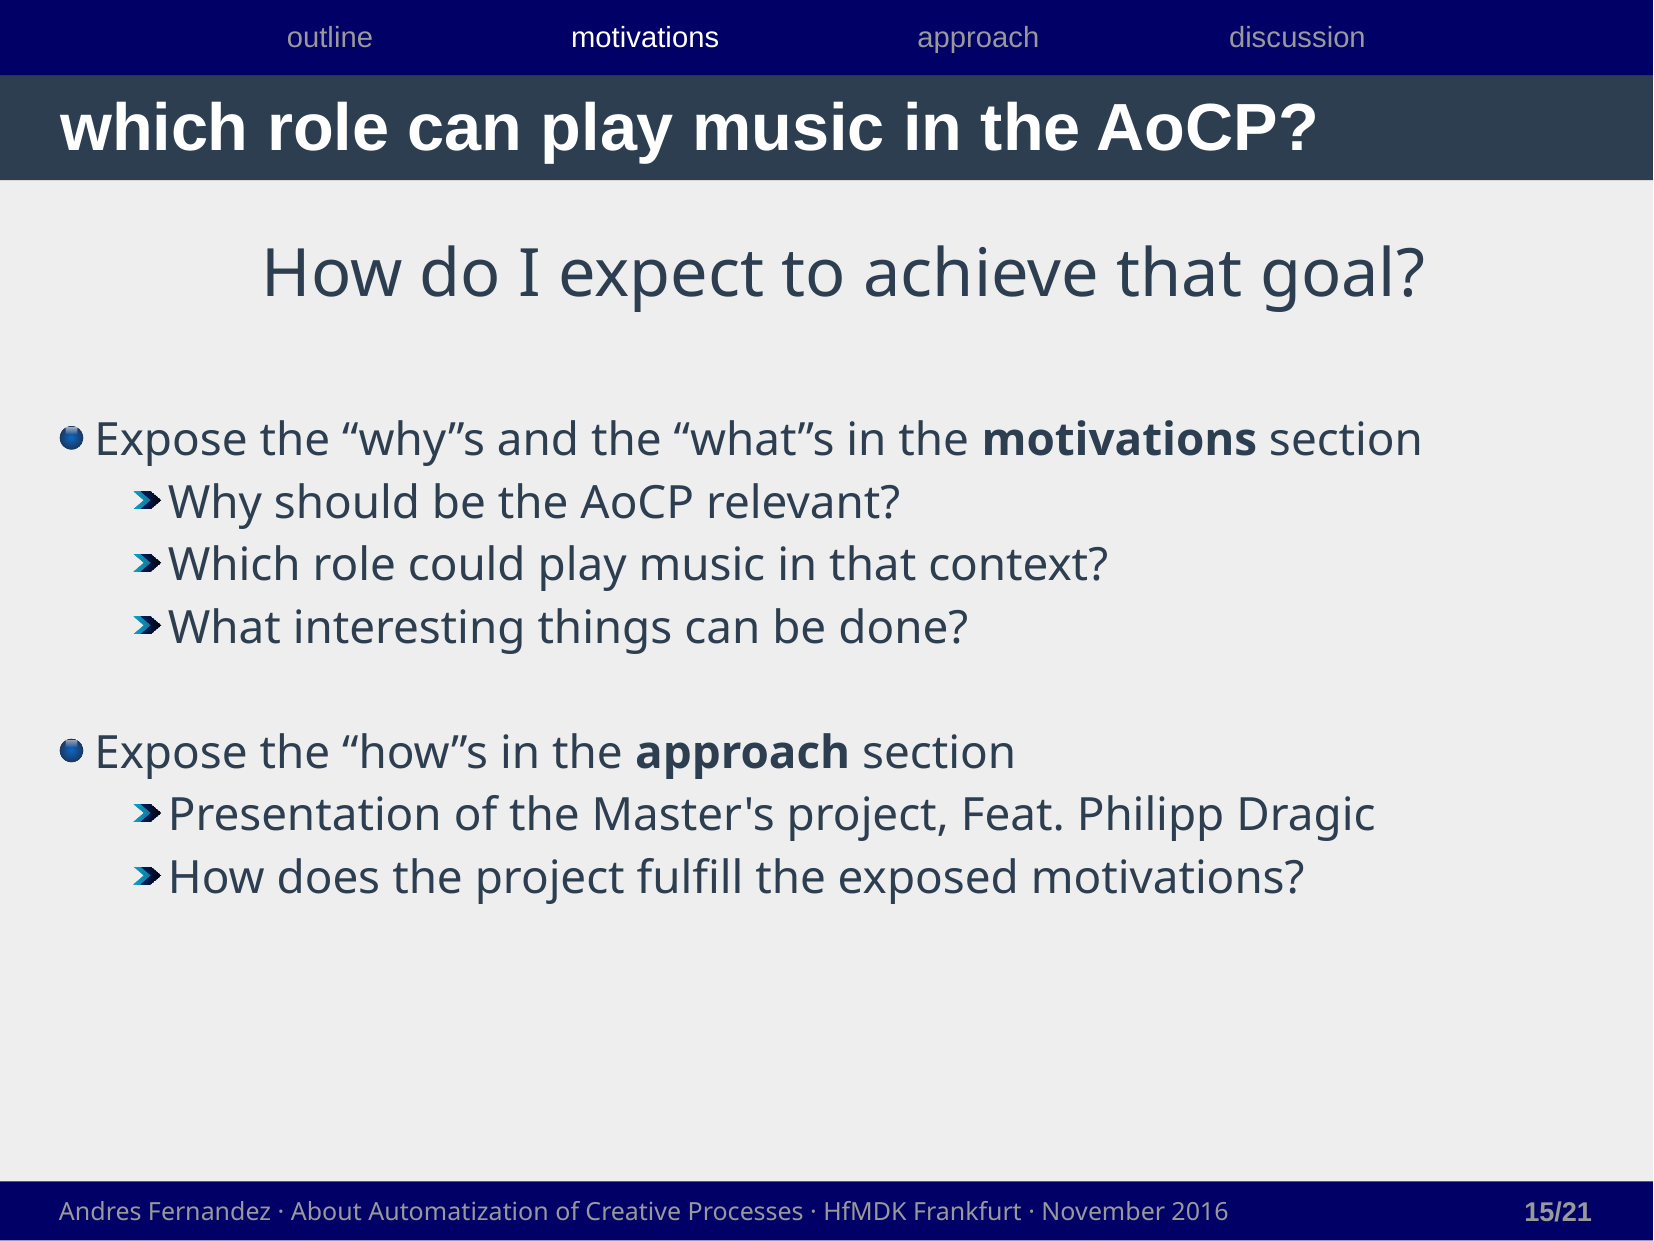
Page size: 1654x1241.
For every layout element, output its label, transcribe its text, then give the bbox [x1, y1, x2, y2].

subtitle How do I expect to achieve that goal? Expose the “why”s and the “what”s in the motivations section Why should be the AoCP relevant? Which role could play music in that context? What interesting things can be done? Expose the “how”s in the approach section Presentation of the Master's project, Feat. Philipp Dragic How does the project fulfill the exposed motivations? [58, 225, 1594, 1141]
text_box [385, 551, 451, 622]
title which role can play music in the AoCP? [59, 76, 1594, 181]
text_box outline motivations approach discussion [0, 0, 1653, 76]
